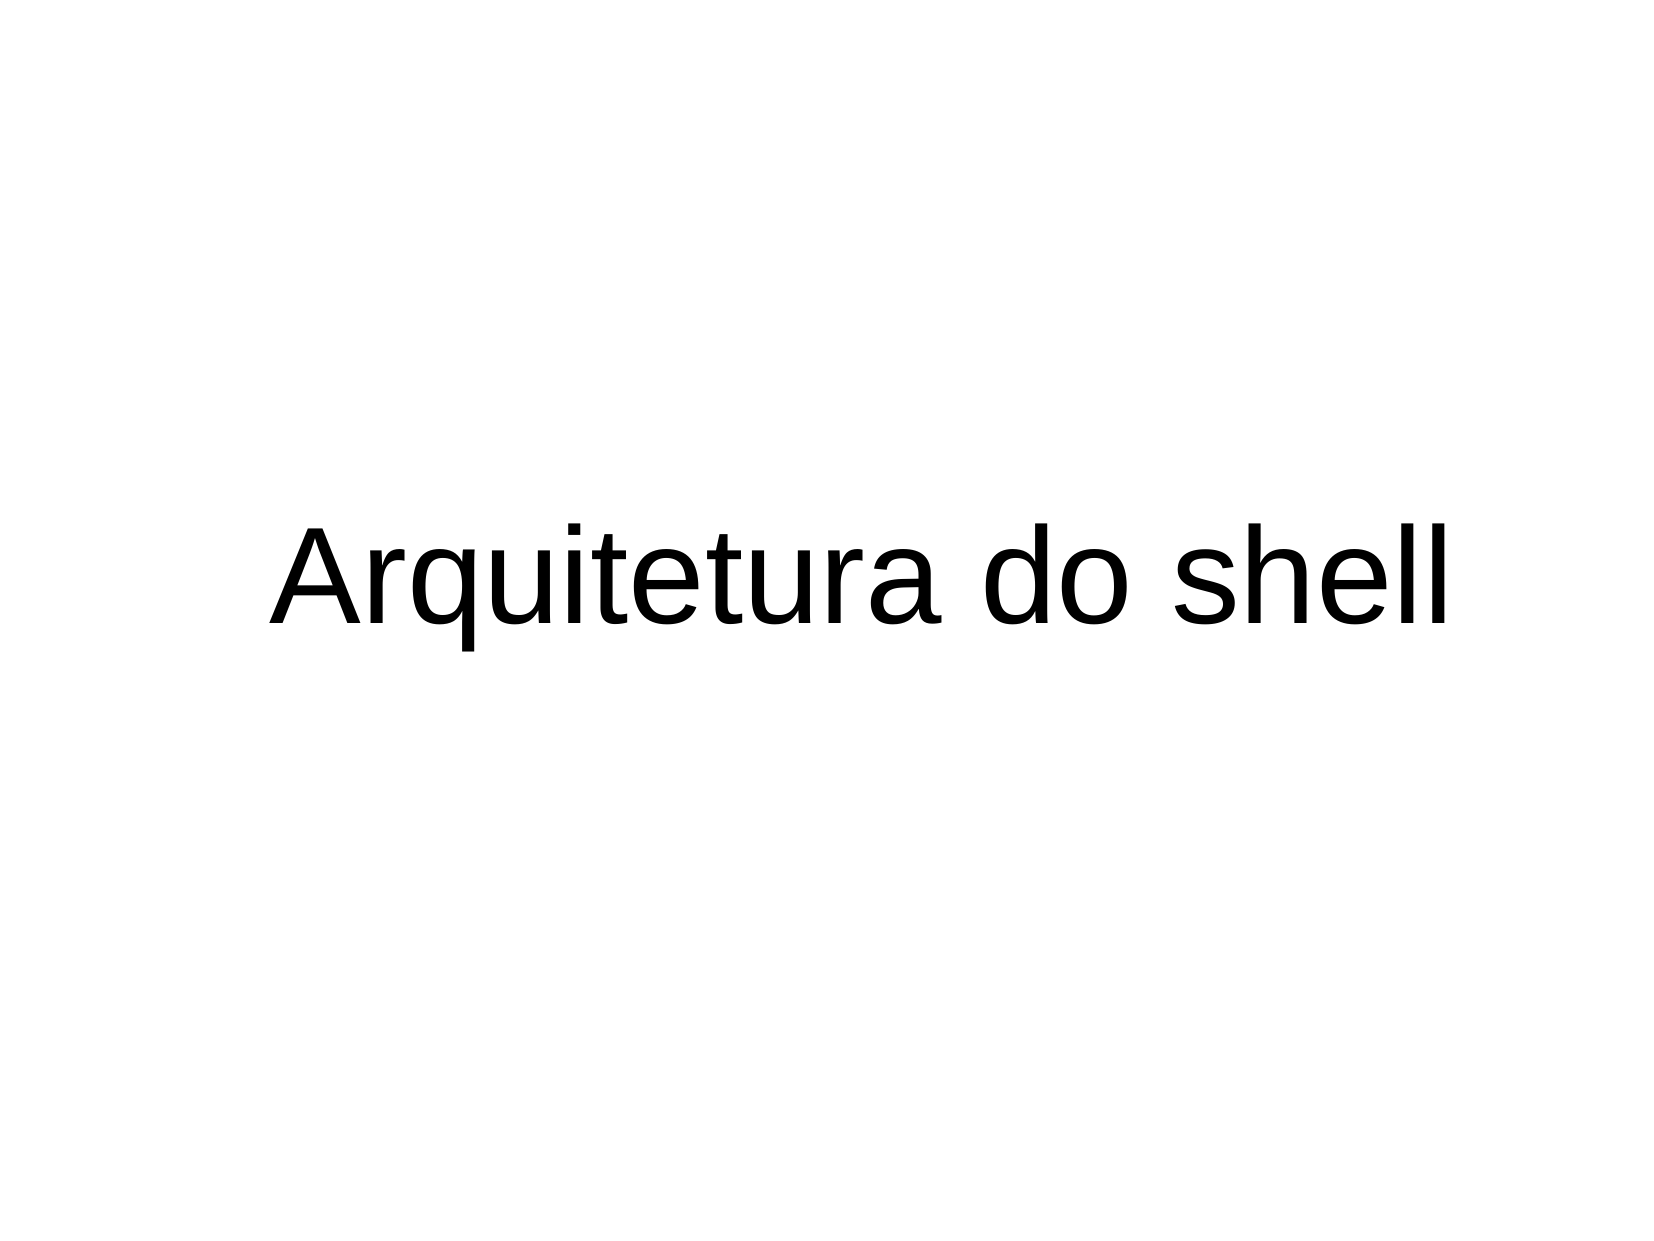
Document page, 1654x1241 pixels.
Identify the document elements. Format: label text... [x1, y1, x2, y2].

list Arquitetura do shell [82, 290, 1571, 1010]
